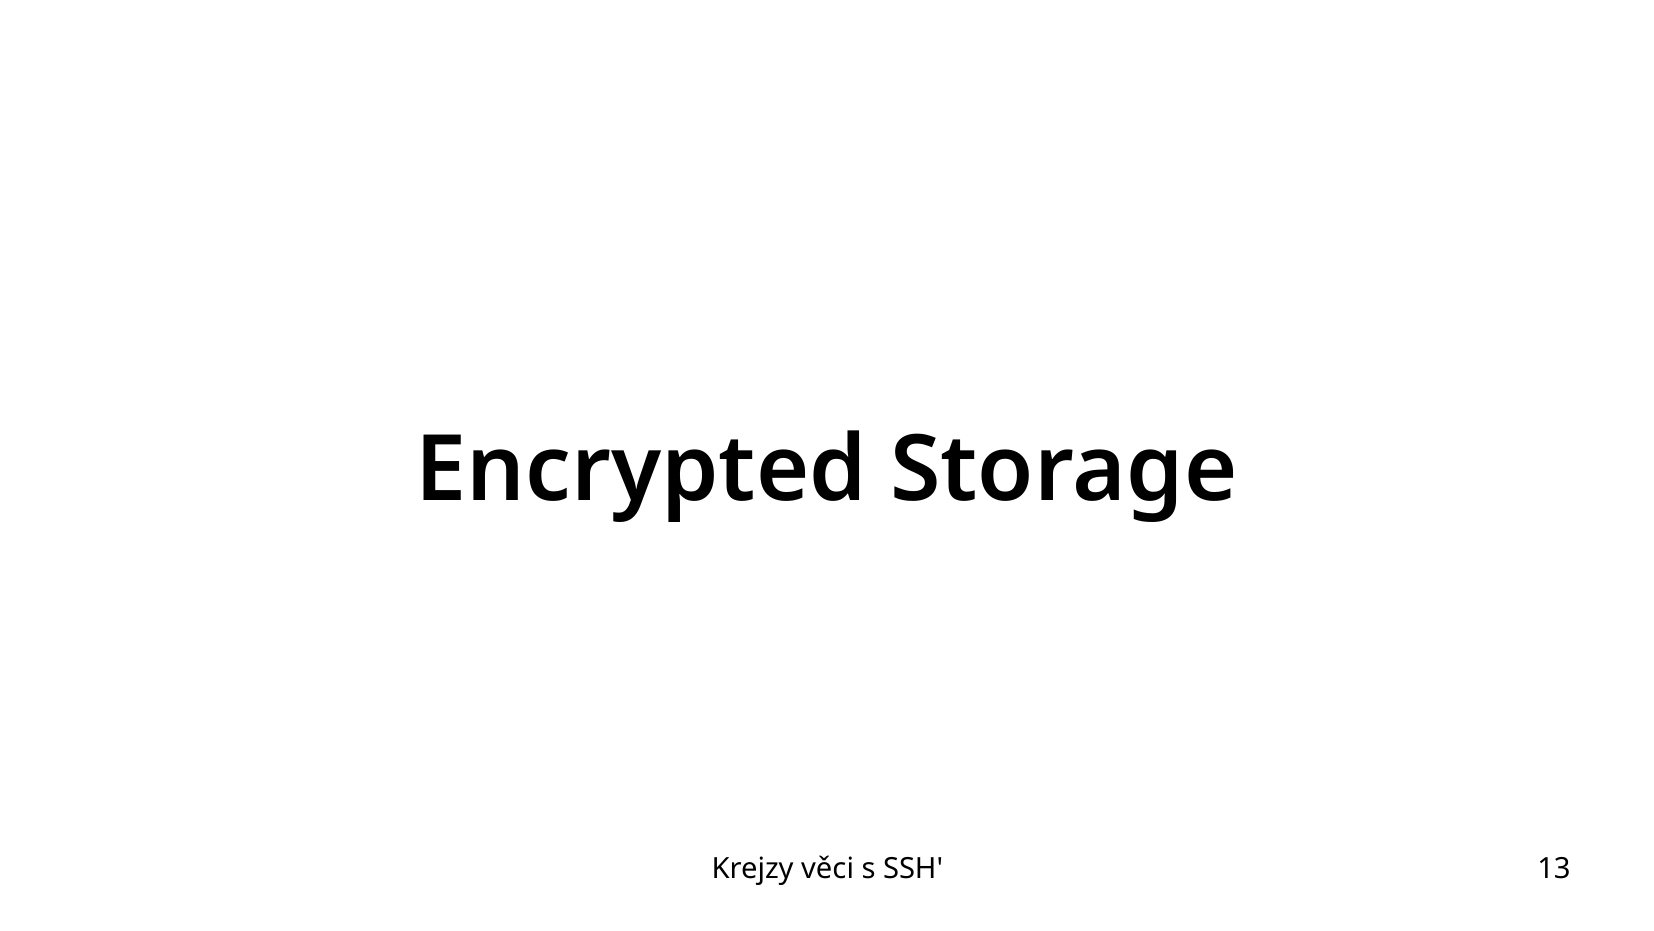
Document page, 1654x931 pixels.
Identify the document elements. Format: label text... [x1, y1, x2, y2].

title Encrypted Storage [82, 387, 1571, 543]
